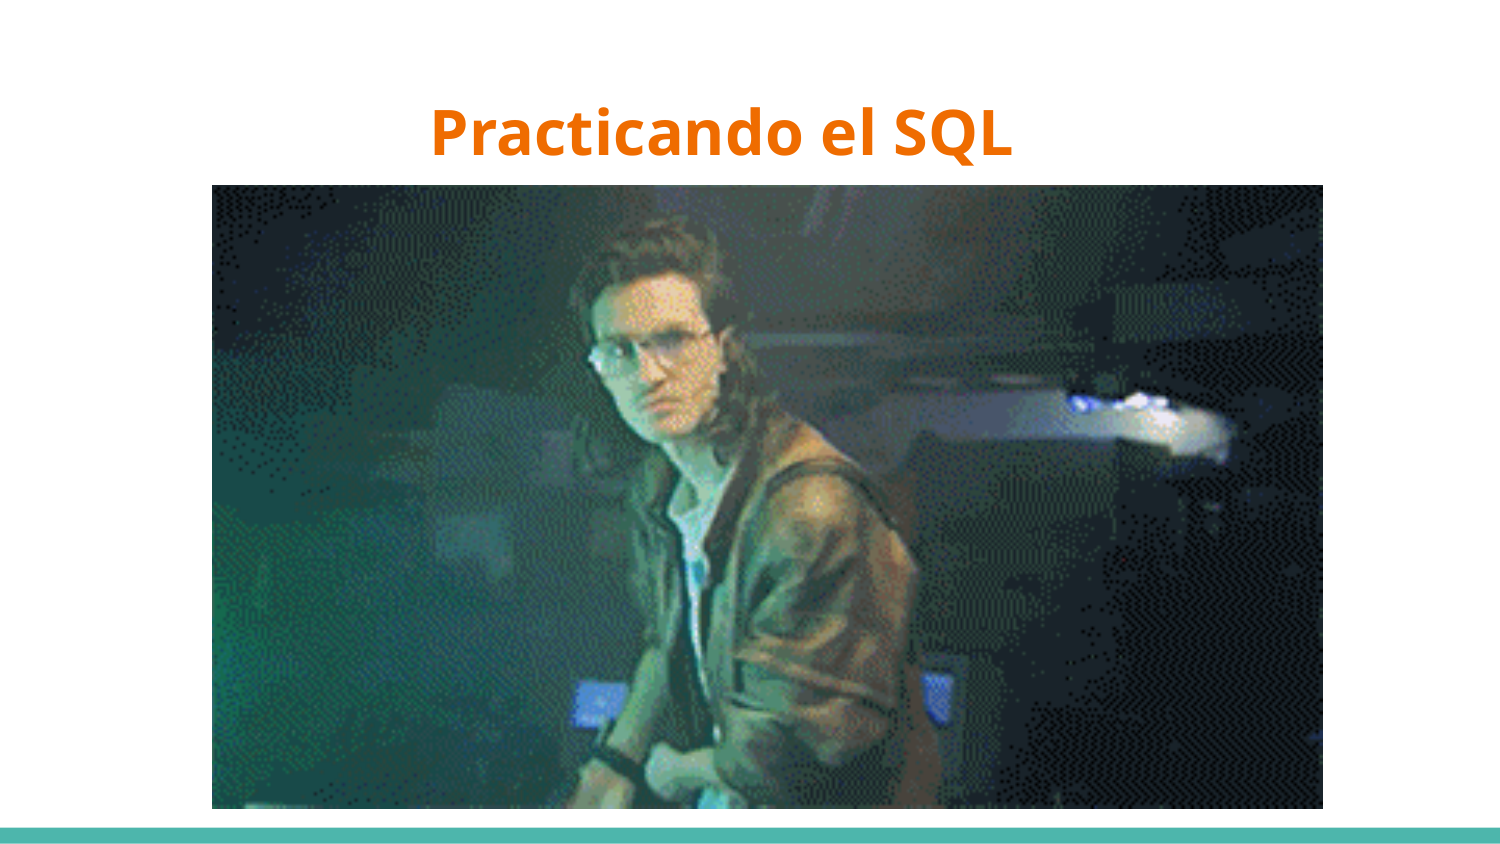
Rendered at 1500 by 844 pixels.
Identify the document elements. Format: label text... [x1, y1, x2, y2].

title Practicando el SQL [23, 72, 1422, 189]
picture [212, 185, 1323, 809]
